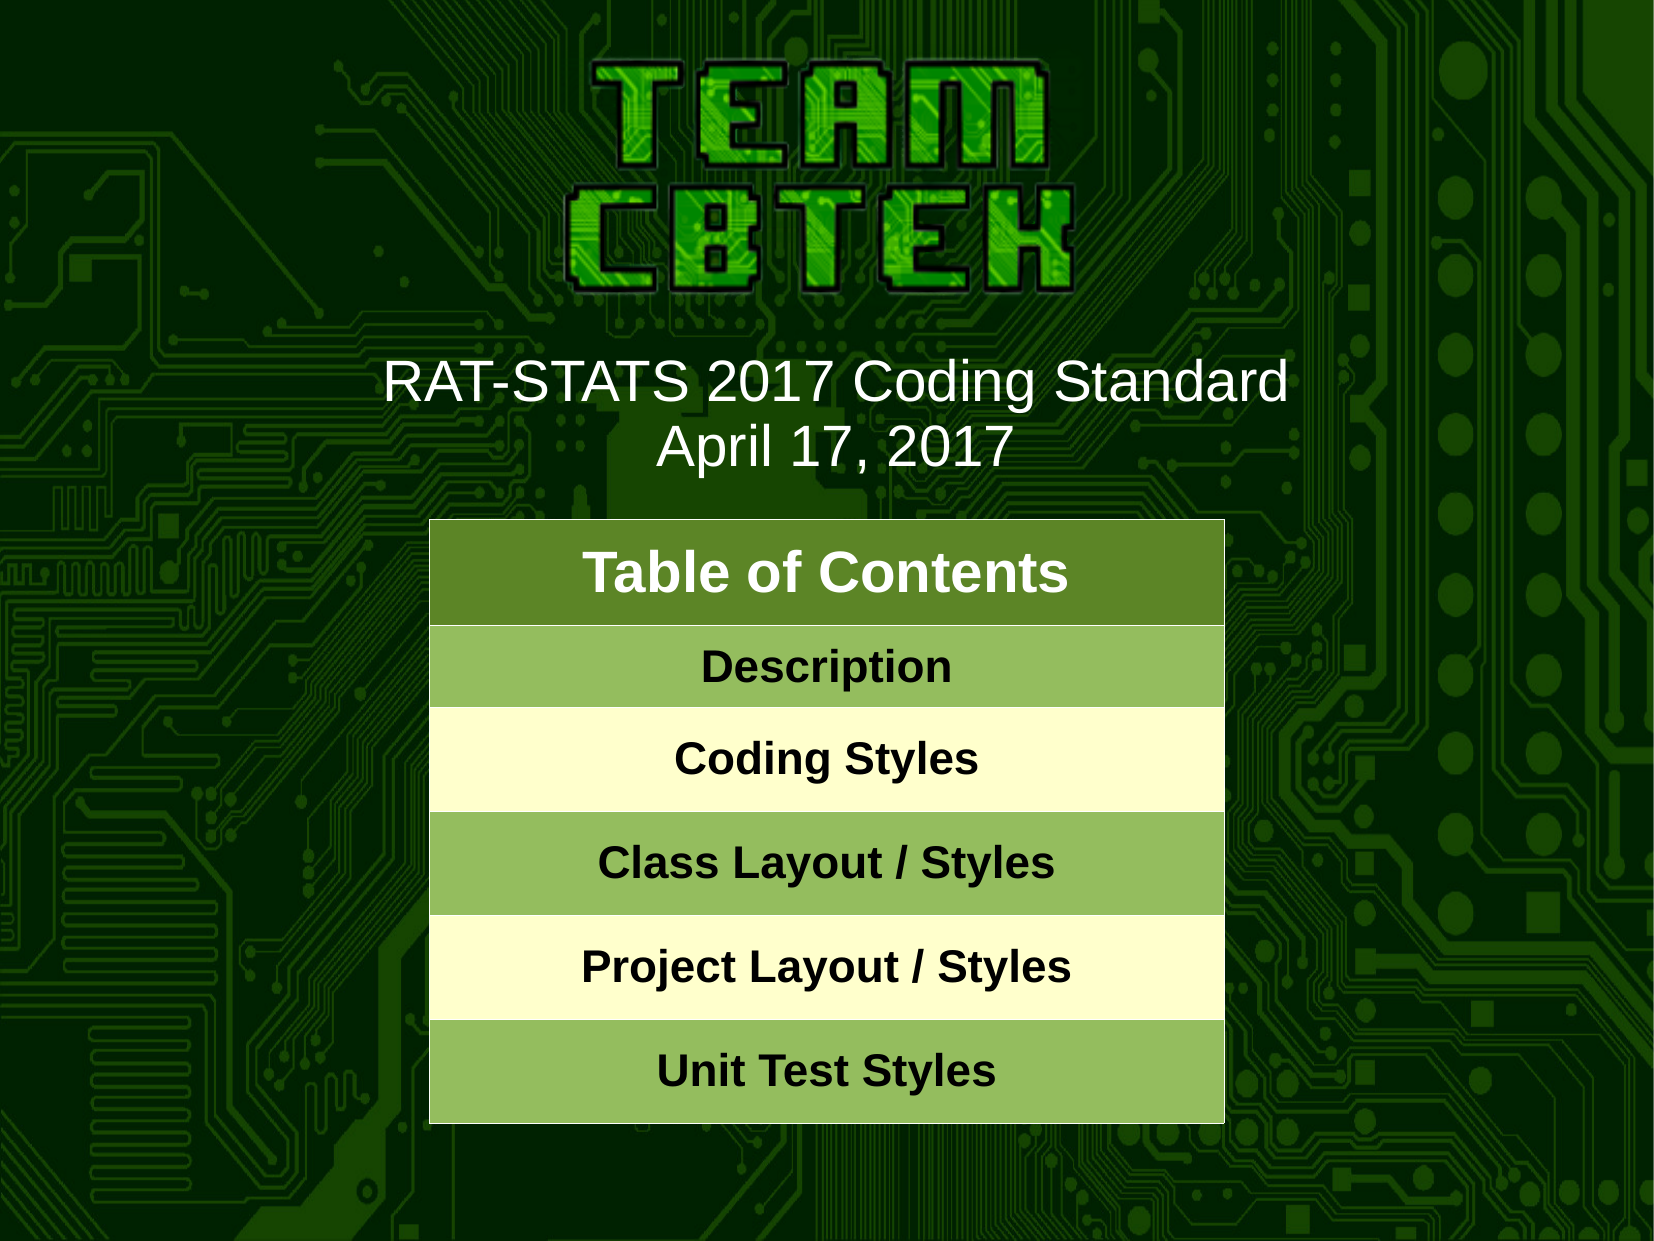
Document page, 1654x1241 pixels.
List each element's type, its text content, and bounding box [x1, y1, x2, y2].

table_cell Class Layout / Styles [430, 812, 1224, 915]
title RAT-STATS 2017 Coding Standard April 17, 2017 [92, 325, 1581, 502]
table_cell Unit Test Styles [430, 1020, 1224, 1123]
table_cell Project Layout / Styles [430, 916, 1224, 1019]
table_cell Description [430, 626, 1224, 707]
picture [0, 0, 1654, 1241]
table_cell Coding Styles [430, 708, 1224, 811]
table_header Table of Contents [430, 520, 1224, 625]
